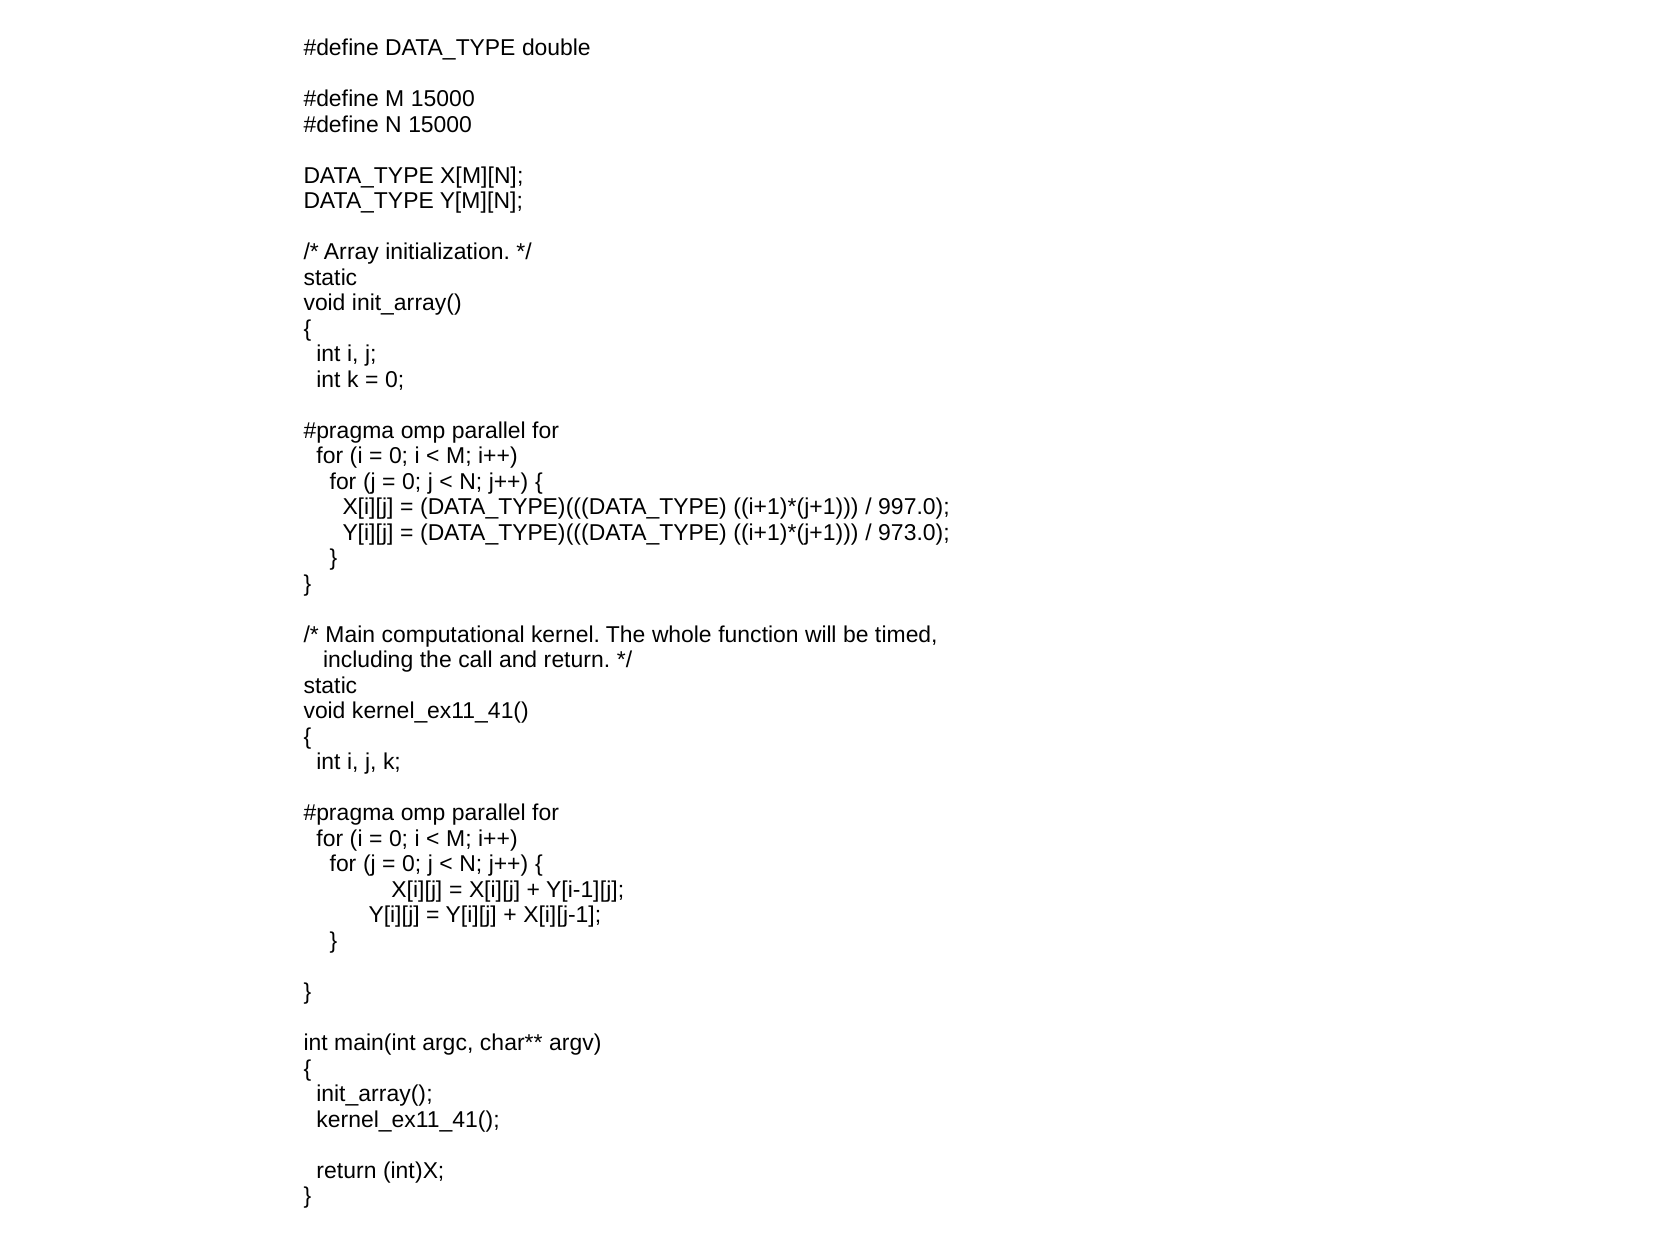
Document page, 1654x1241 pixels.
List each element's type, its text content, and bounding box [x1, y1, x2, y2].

text_box #define DATA_TYPE double #define M 15000 #define N 15000 DATA_TYPE X[M][N]; DATA_TYPE Y[M][N]; /* Array initialization. */ static void init_array() { int i, j; int k = 0; #pragma omp parallel for for (i = 0; i < M; i++) for (j = 0; j < N; j++) { X[i][j] = (DATA_TYPE)(((DATA_TYPE) ((i+1)*(j+1))) / 997.0); Y[i][j] = (DATA_TYPE)(((DATA_TYPE) ((i+1)*(j+1))) / 973.0); } } /* Main computational kernel. The whole function will be timed, including the call and return. */ static void kernel_ex11_41() { int i, j, k; #pragma omp parallel for for (i = 0; i < M; i++) for (j = 0; j < N; j++) { X[i][j] = X[i][j] + Y[i-1][j]; Y[i][j] = Y[i][j] + X[i][j-1]; } } int main(int argc, char** argv) { init_array(); kernel_ex11_41(); return (int)X; } [288, 27, 1372, 1216]
